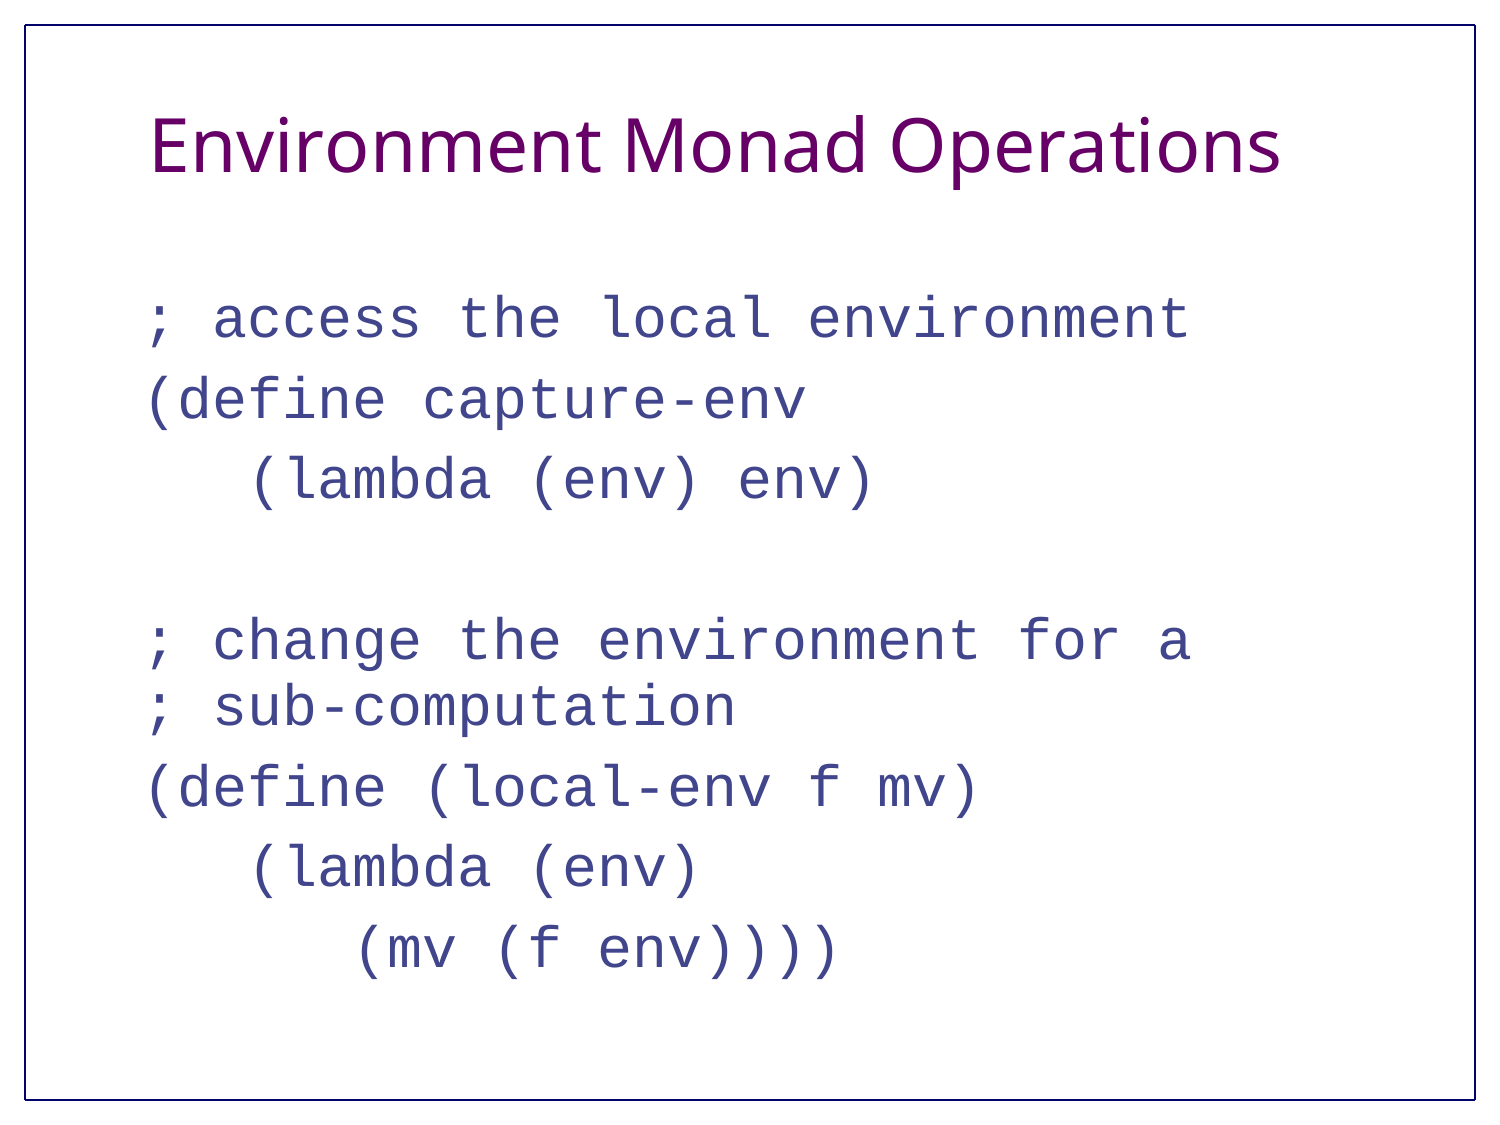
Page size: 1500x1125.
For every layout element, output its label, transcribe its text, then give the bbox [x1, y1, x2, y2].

title Environment Monad Operations [148, 57, 1386, 231]
list ; access the local environment (define capture-env (lambda (env) env) ; change the environment for a ; sub-computation (define (local-env f mv) (lambda (env) (mv (f env)))) [142, 289, 1418, 986]
